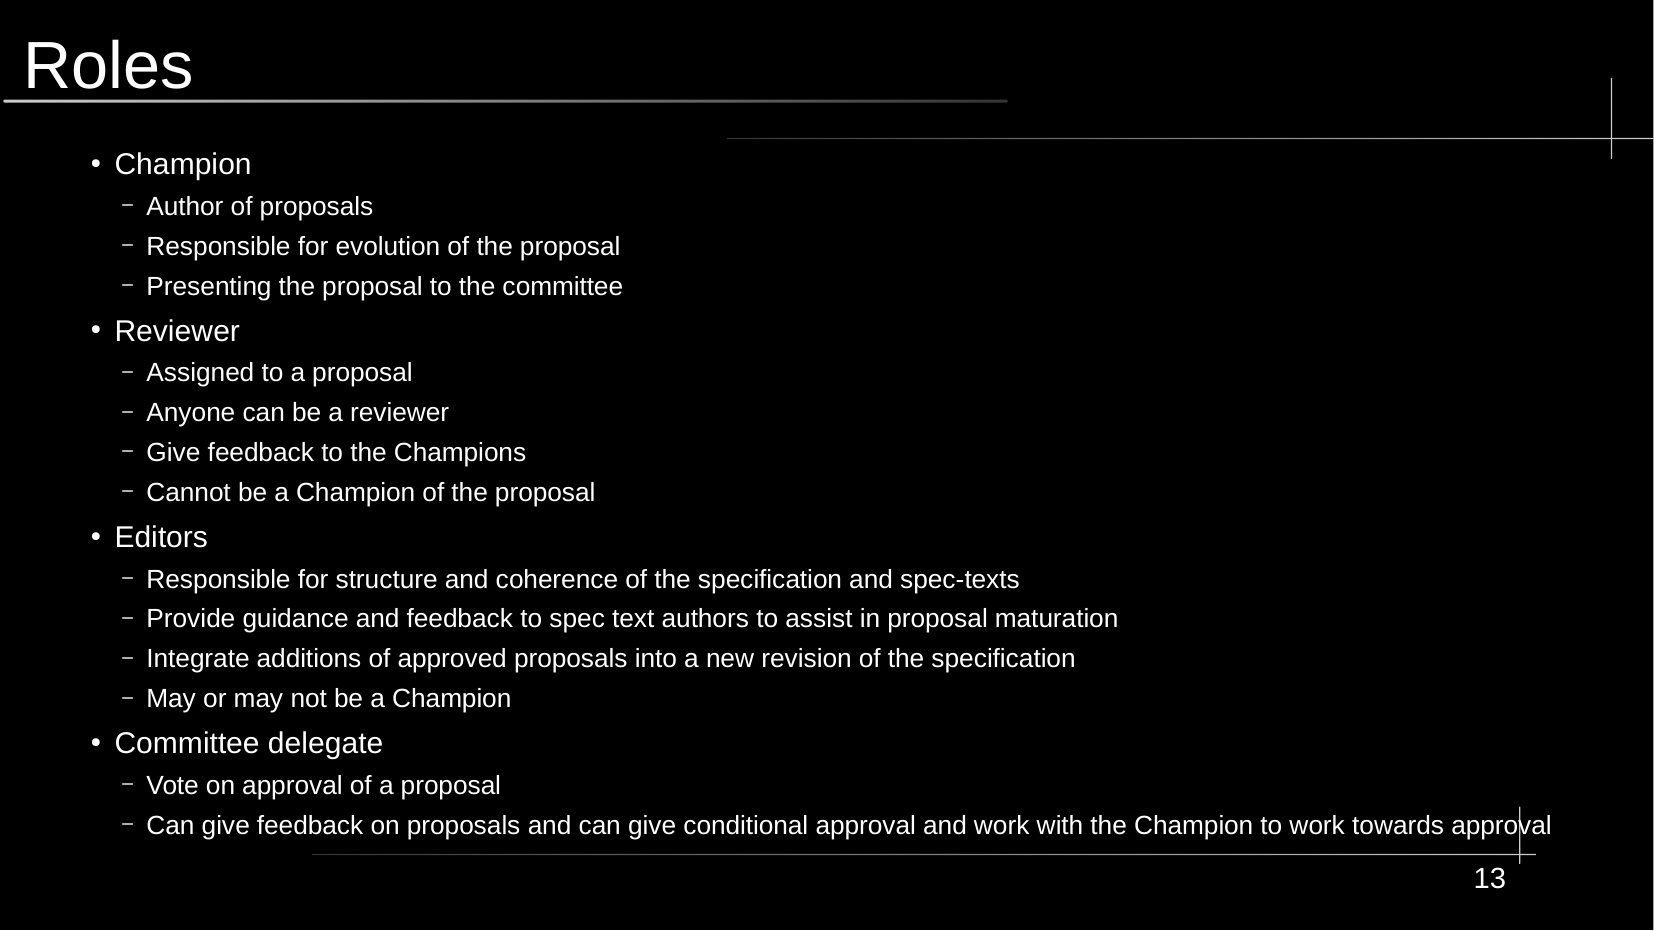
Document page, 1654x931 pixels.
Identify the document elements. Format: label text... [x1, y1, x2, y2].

list Champion Author of proposals Responsible for evolution of the proposal Presenting the proposal to the committee Reviewer Assigned to a proposal Anyone can be a reviewer Give feedback to the Champions Cannot be a Champion of the proposal Editors Responsible for structure and coherence of the specification and spec-texts Provide guidance and feedback to spec text authors to assist in proposal maturation Integrate additions of approved proposals into a new revision of the specification May or may not be a Champion Committee delegate Vote on approval of a proposal Can give feedback on proposals and can give conditional approval and work with the Champion to work towards approval [82, 147, 1571, 857]
title Roles [23, 11, 1589, 119]
